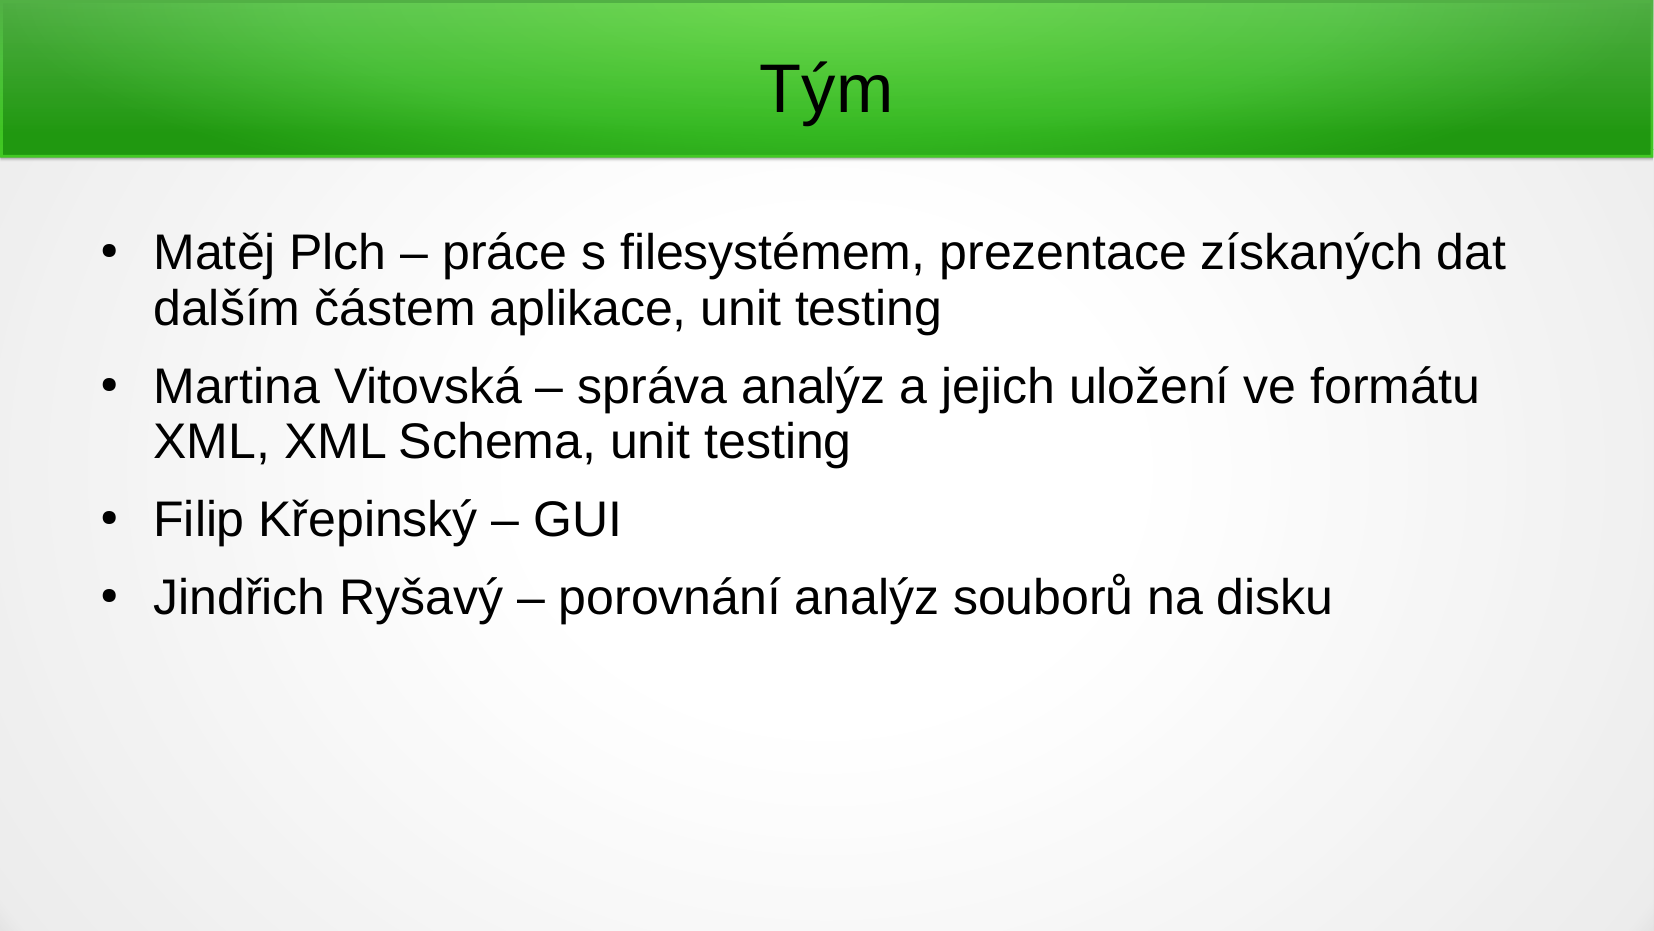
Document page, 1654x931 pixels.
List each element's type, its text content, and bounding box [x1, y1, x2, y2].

title Tým [82, 35, 1571, 142]
list Matěj Plch – práce s filesystémem, prezentace získaných dat dalším částem aplikace, unit testing Martina Vitovská – správa analýz a jejich uložení ve formátu XML, XML Schema, unit testing Filip Křepinský – GUI Jindřich Ryšavý – porovnání analýz souborů na disku [82, 224, 1571, 764]
